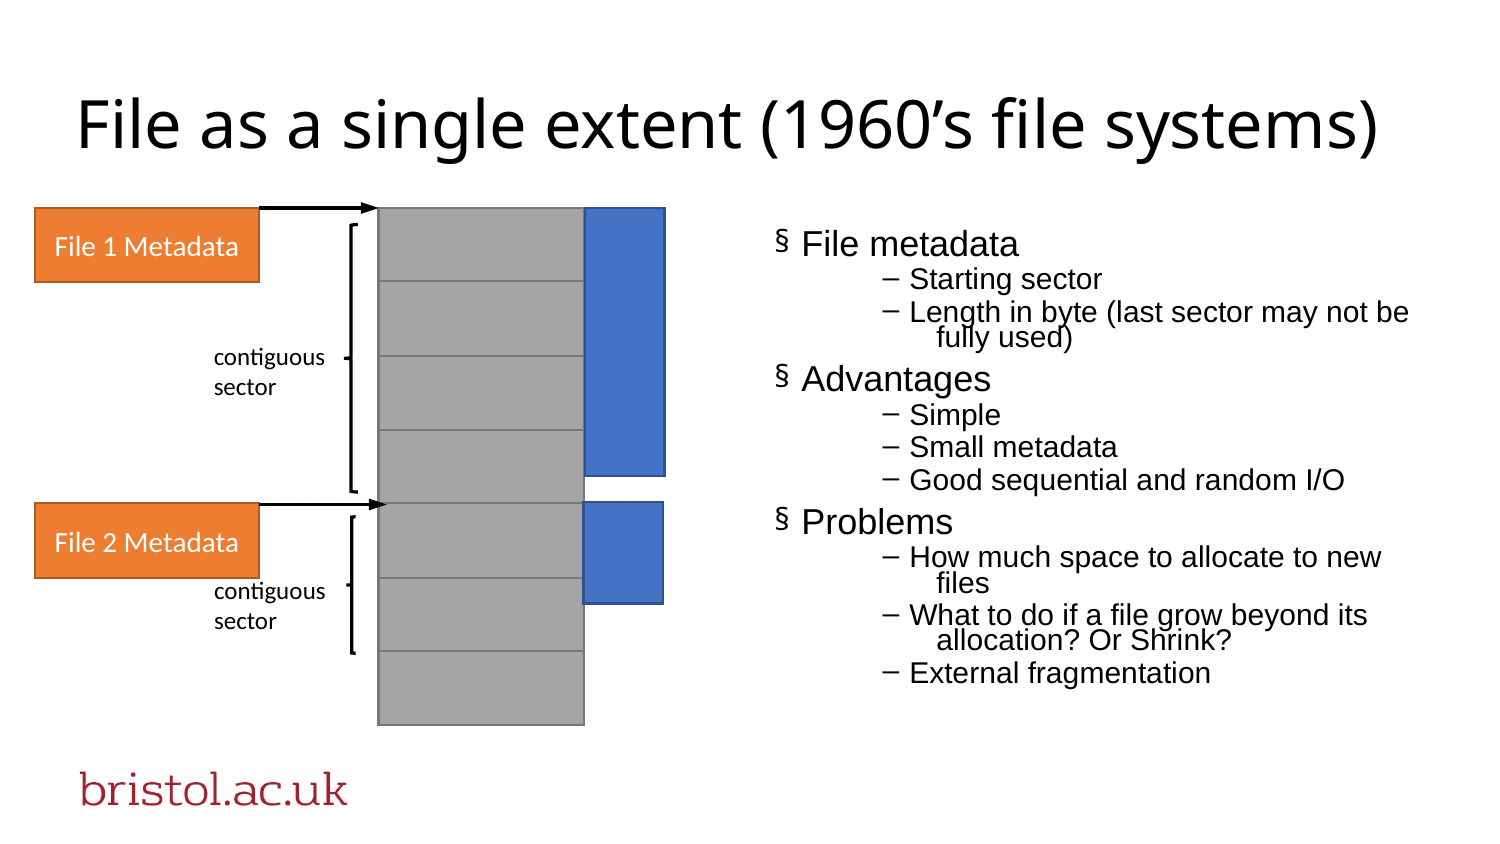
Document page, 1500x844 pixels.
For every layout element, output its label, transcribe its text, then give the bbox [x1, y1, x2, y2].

text_box [585, 208, 664, 476]
text_box [378, 208, 663, 725]
title File as a single extent (1960’s file systems) [60, 44, 1440, 209]
text_box File 2 Metadata [35, 503, 259, 578]
list File metadata Starting sector Length in byte (last sector may not be fully used) Advantages Simple Small metadata Good sequential and random I/O Problems How much space to allocate to new files What to do if a file grow beyond its allocation? Or Shrink? External fragmentation [759, 224, 1440, 699]
text_box File 1 Metadata [35, 208, 259, 282]
text_box contiguous sector [198, 333, 342, 409]
text_box contiguous sector [199, 567, 343, 643]
